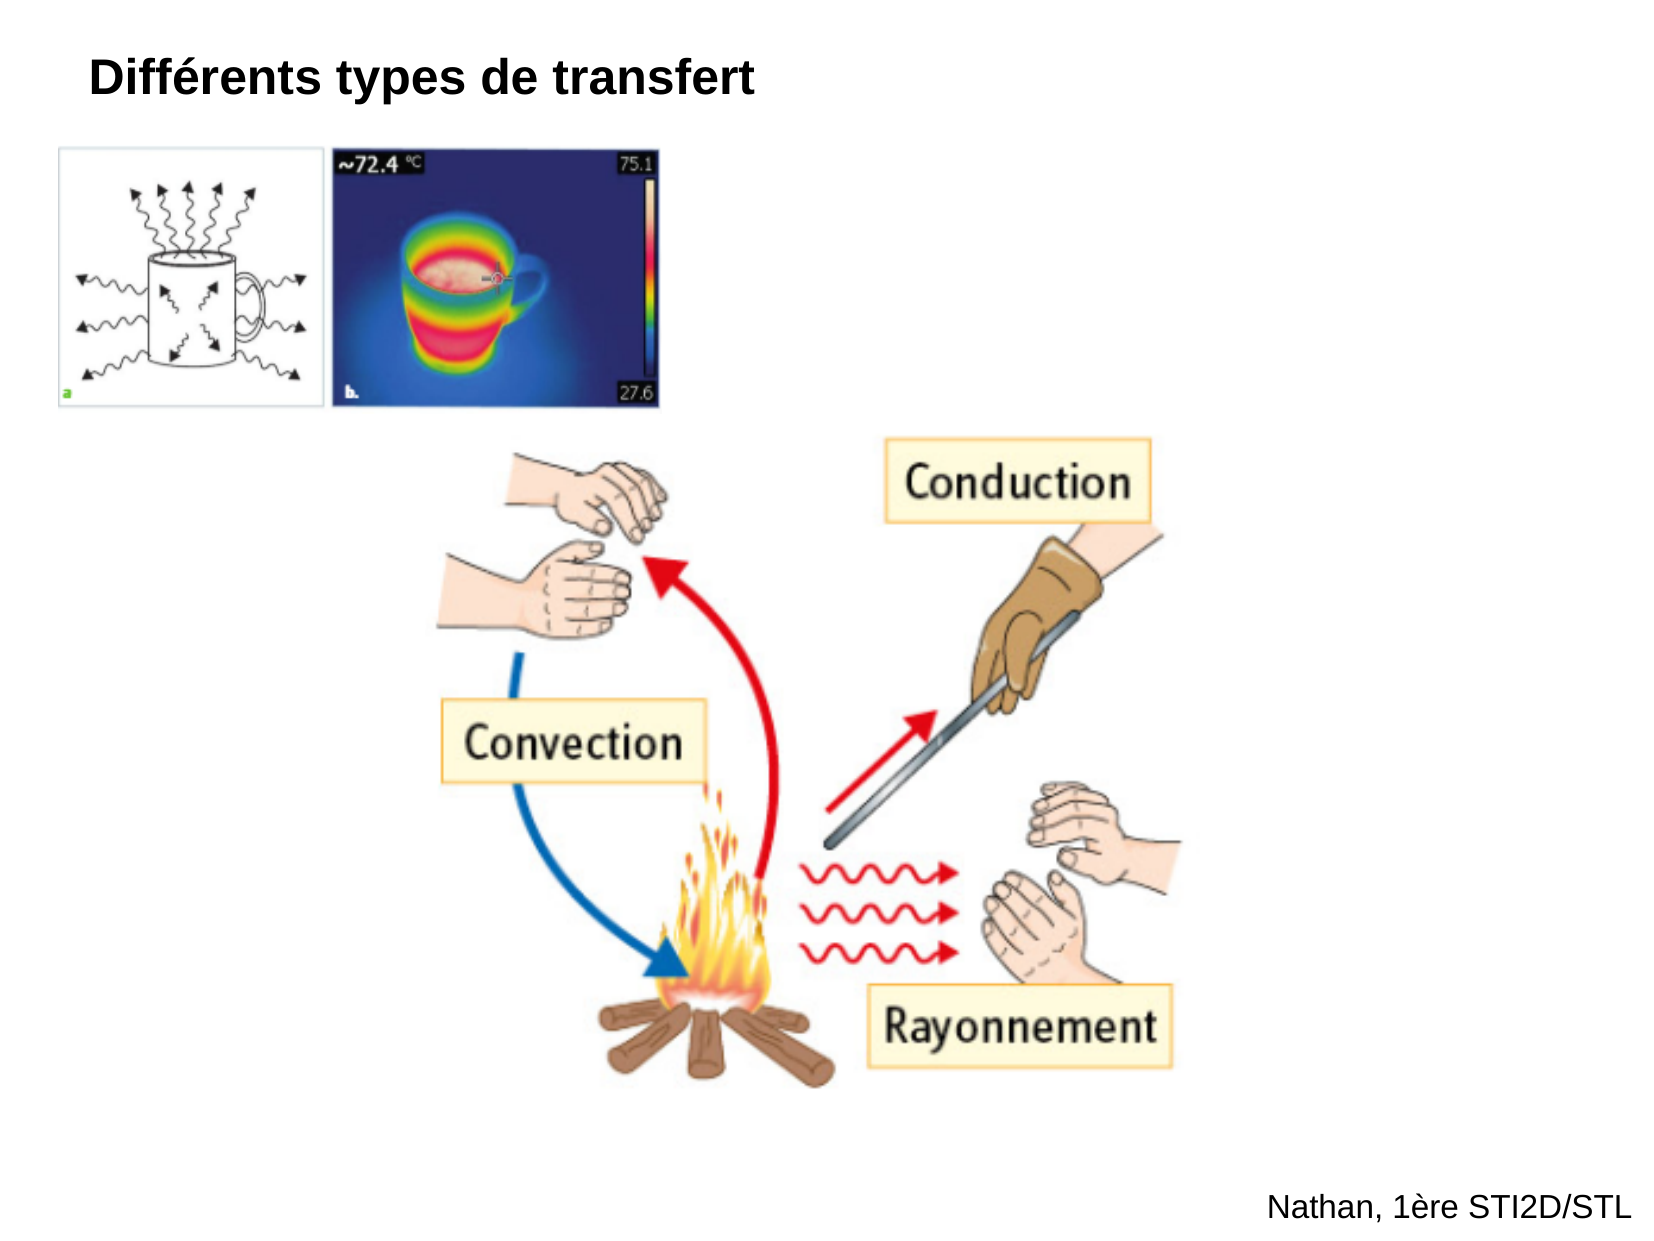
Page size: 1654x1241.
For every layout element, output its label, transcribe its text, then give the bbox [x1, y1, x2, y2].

text_box Nathan, 1ère STI2D/STL [1251, 1181, 1648, 1234]
picture [58, 145, 1219, 1103]
text_box Différents types de transfert [0, 0, 1654, 115]
